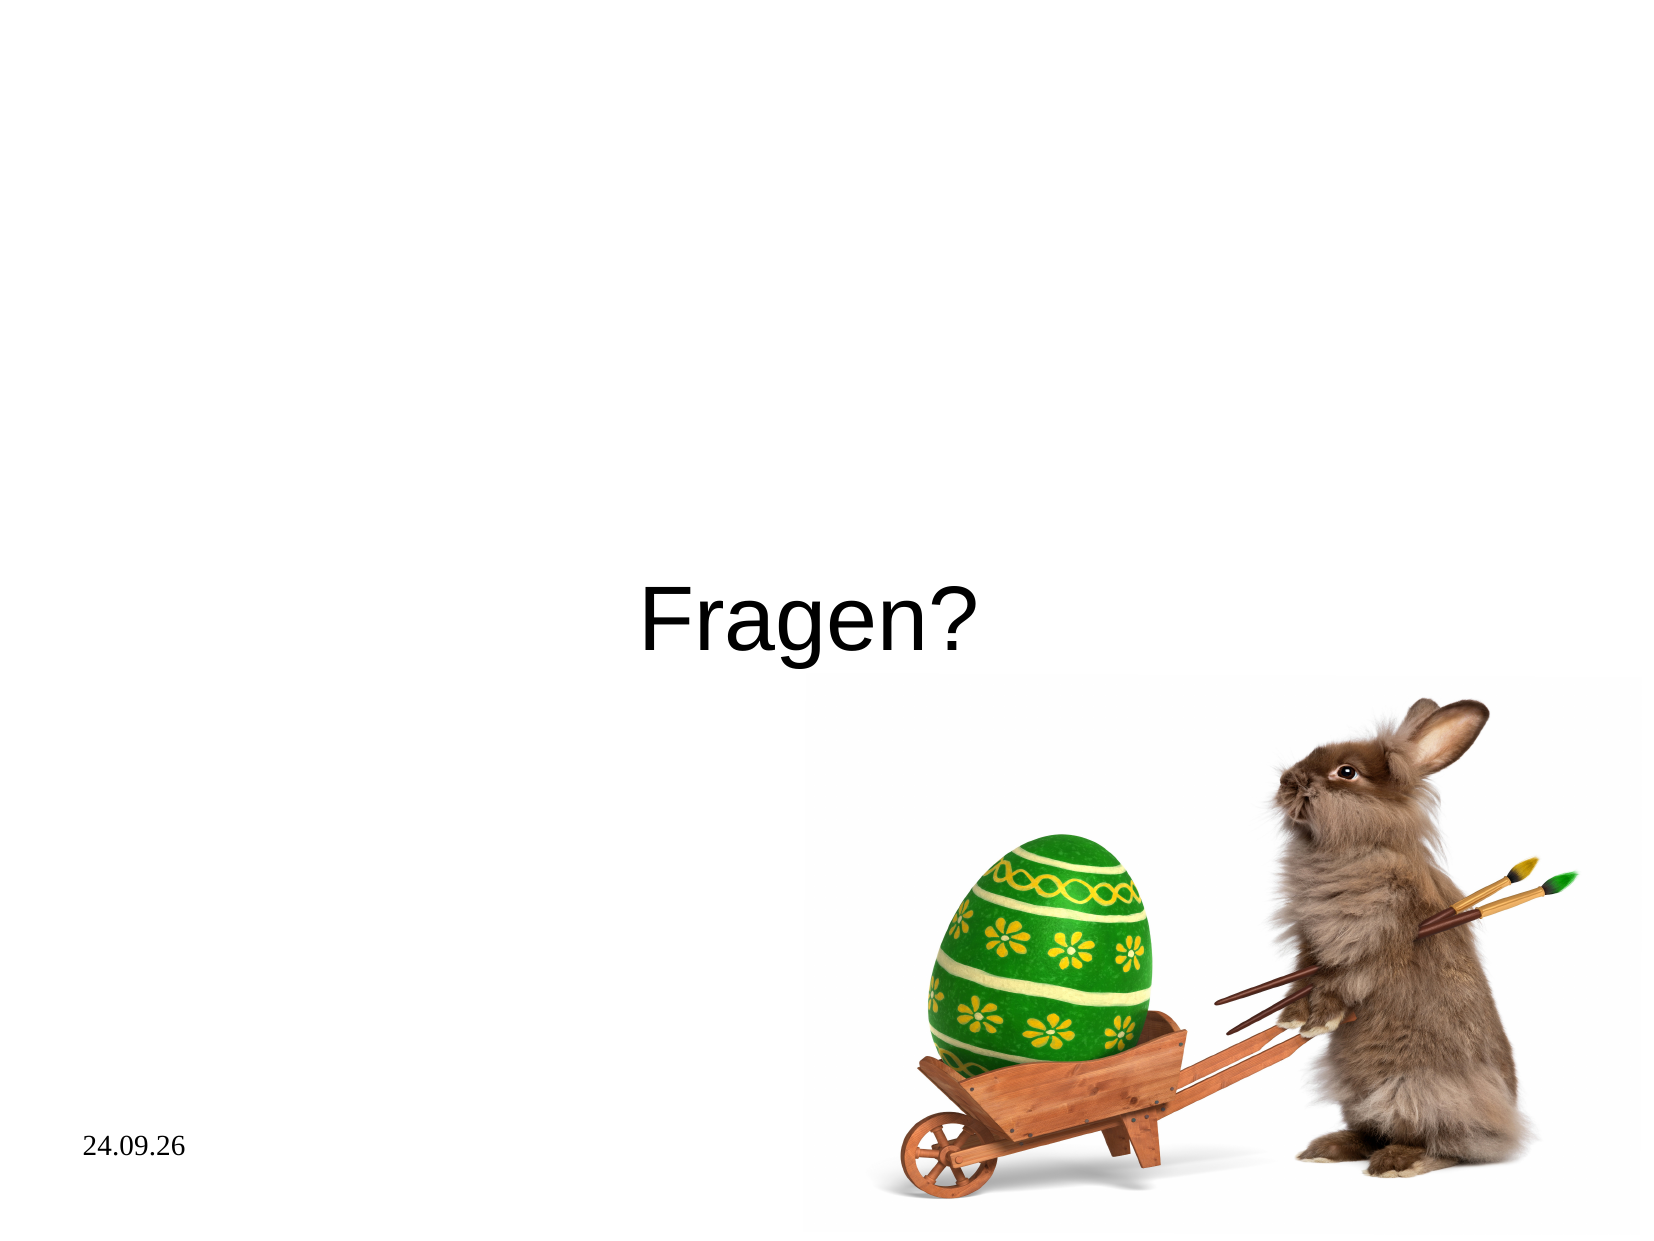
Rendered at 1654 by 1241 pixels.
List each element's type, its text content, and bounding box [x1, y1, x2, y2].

title Fragen? [82, 90, 1536, 1146]
picture [805, 678, 1641, 1235]
